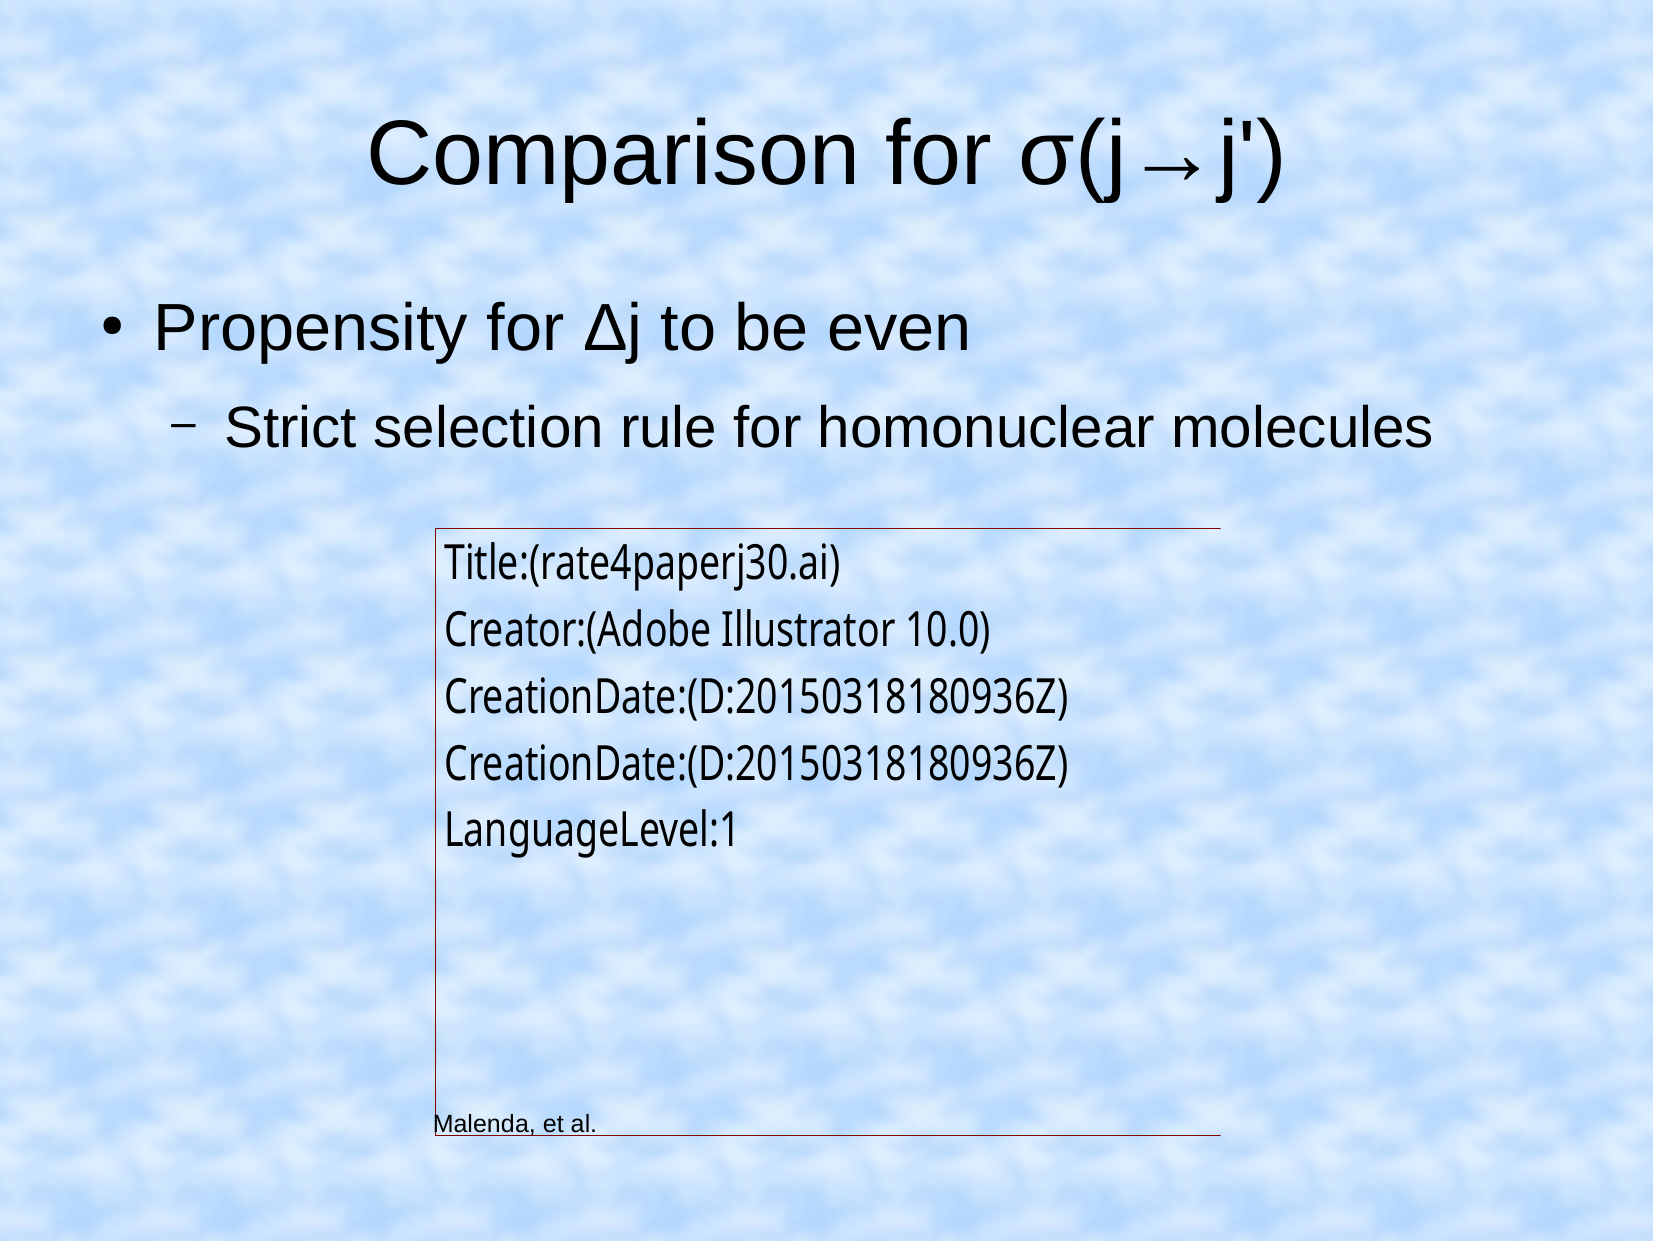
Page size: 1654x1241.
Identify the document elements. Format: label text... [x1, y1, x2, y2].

text_box Malenda, et al. [418, 1102, 613, 1146]
title Comparison for σ(j→j') [82, 49, 1571, 257]
list Propensity for Δj to be even Strict selection rule for homonuclear molecules [82, 290, 1571, 1010]
picture [0, 0, 1654, 1241]
